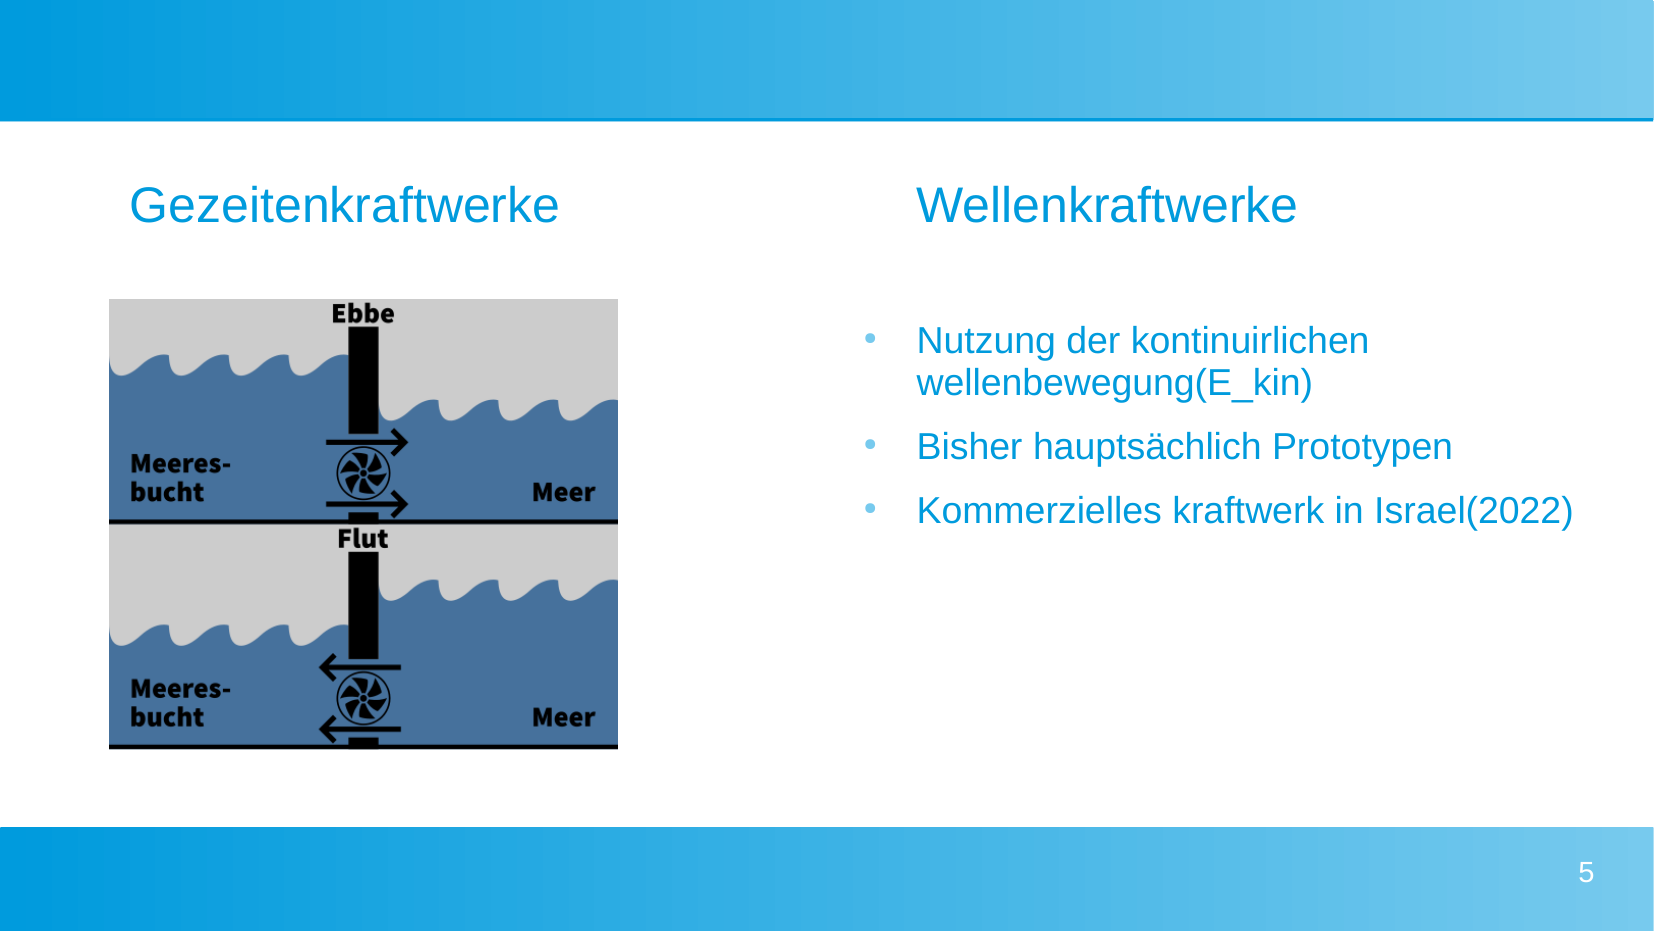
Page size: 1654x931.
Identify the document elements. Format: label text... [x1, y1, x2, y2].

picture [109, 299, 618, 750]
list Gezeitenkraftwerke [59, 177, 809, 768]
list Wellenkraftwerke Nutzung der kontinuirlichen wellenbewegung(E_kin) Bisher hauptsächlich Prototypen Kommerzielles kraftwerk in Israel(2022) [845, 177, 1596, 768]
